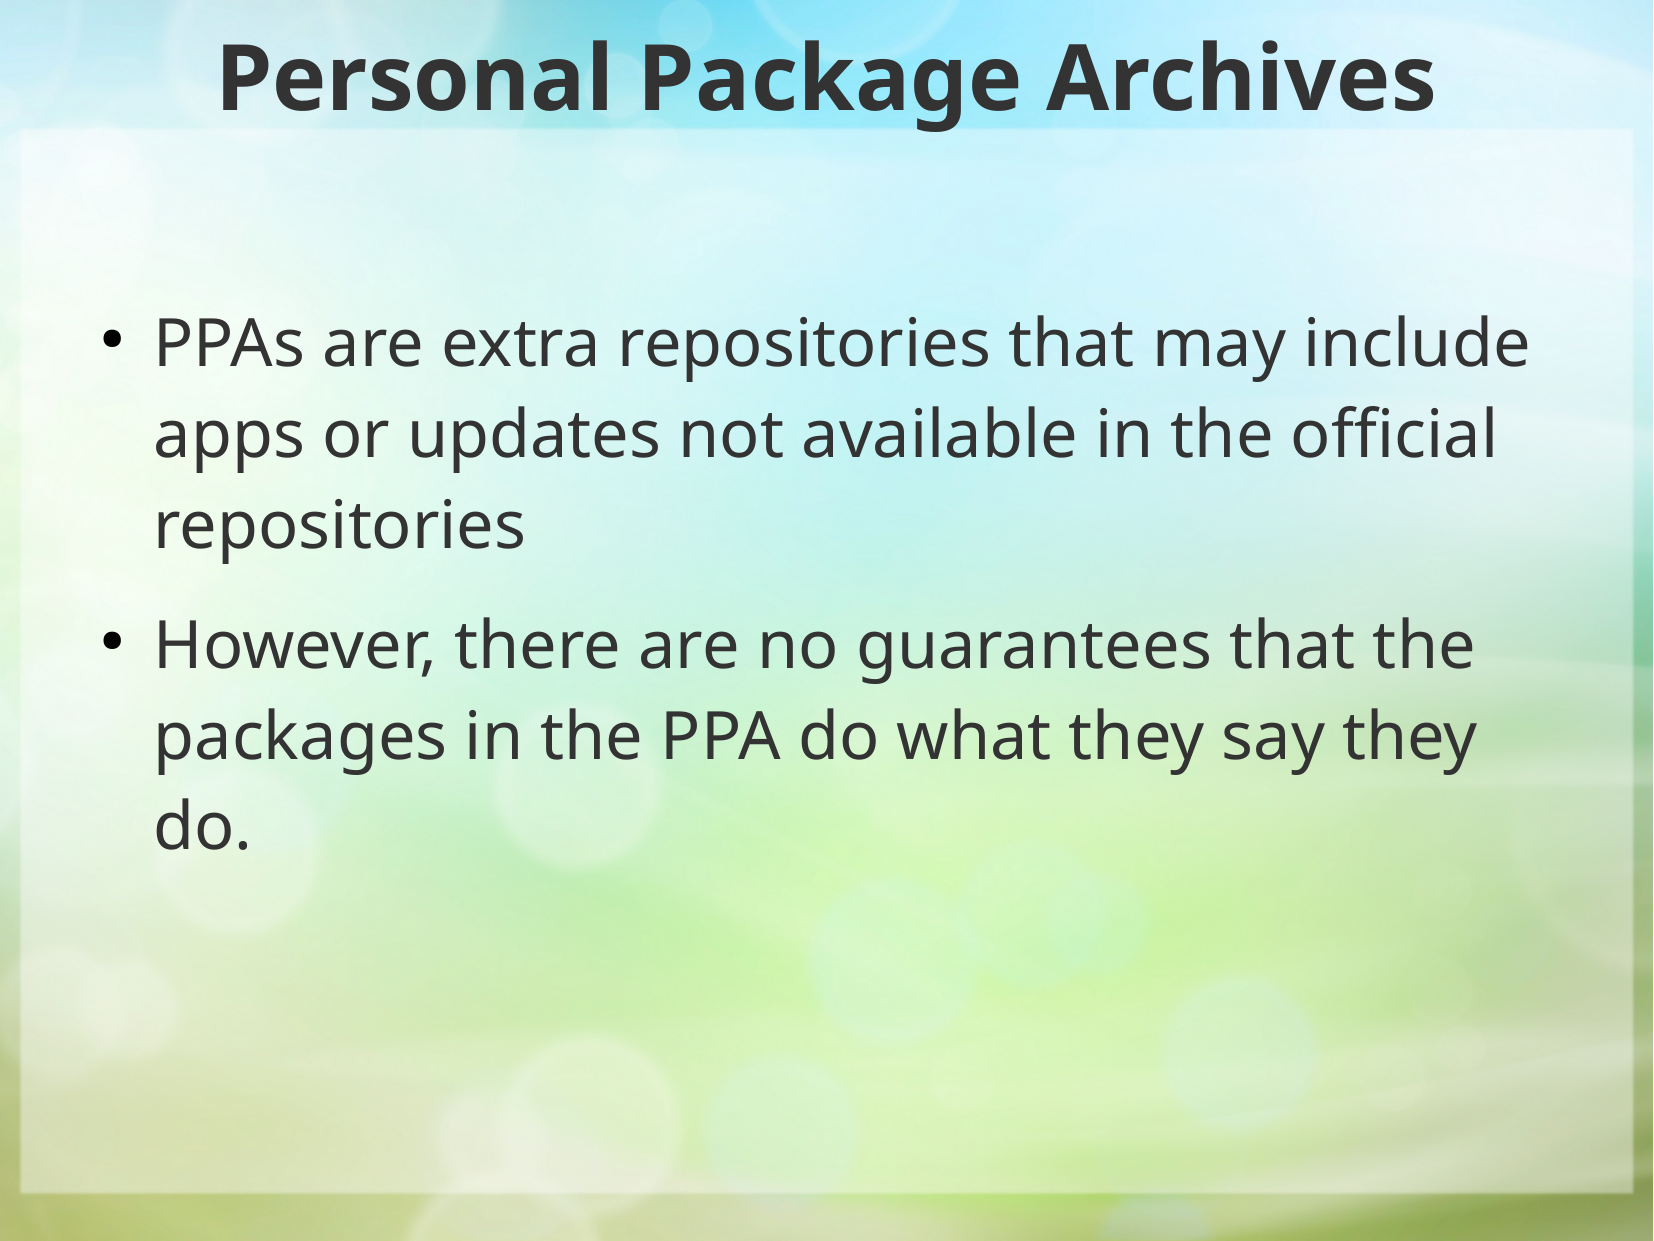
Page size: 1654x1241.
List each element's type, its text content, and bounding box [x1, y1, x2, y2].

list PPAs are extra repositories that may include apps or updates not available in the official repositories However, there are no guarantees that the packages in the PPA do what they say they do. [82, 222, 1571, 943]
title Personal Package Archives [82, 0, 1571, 151]
picture [0, 0, 1654, 1241]
